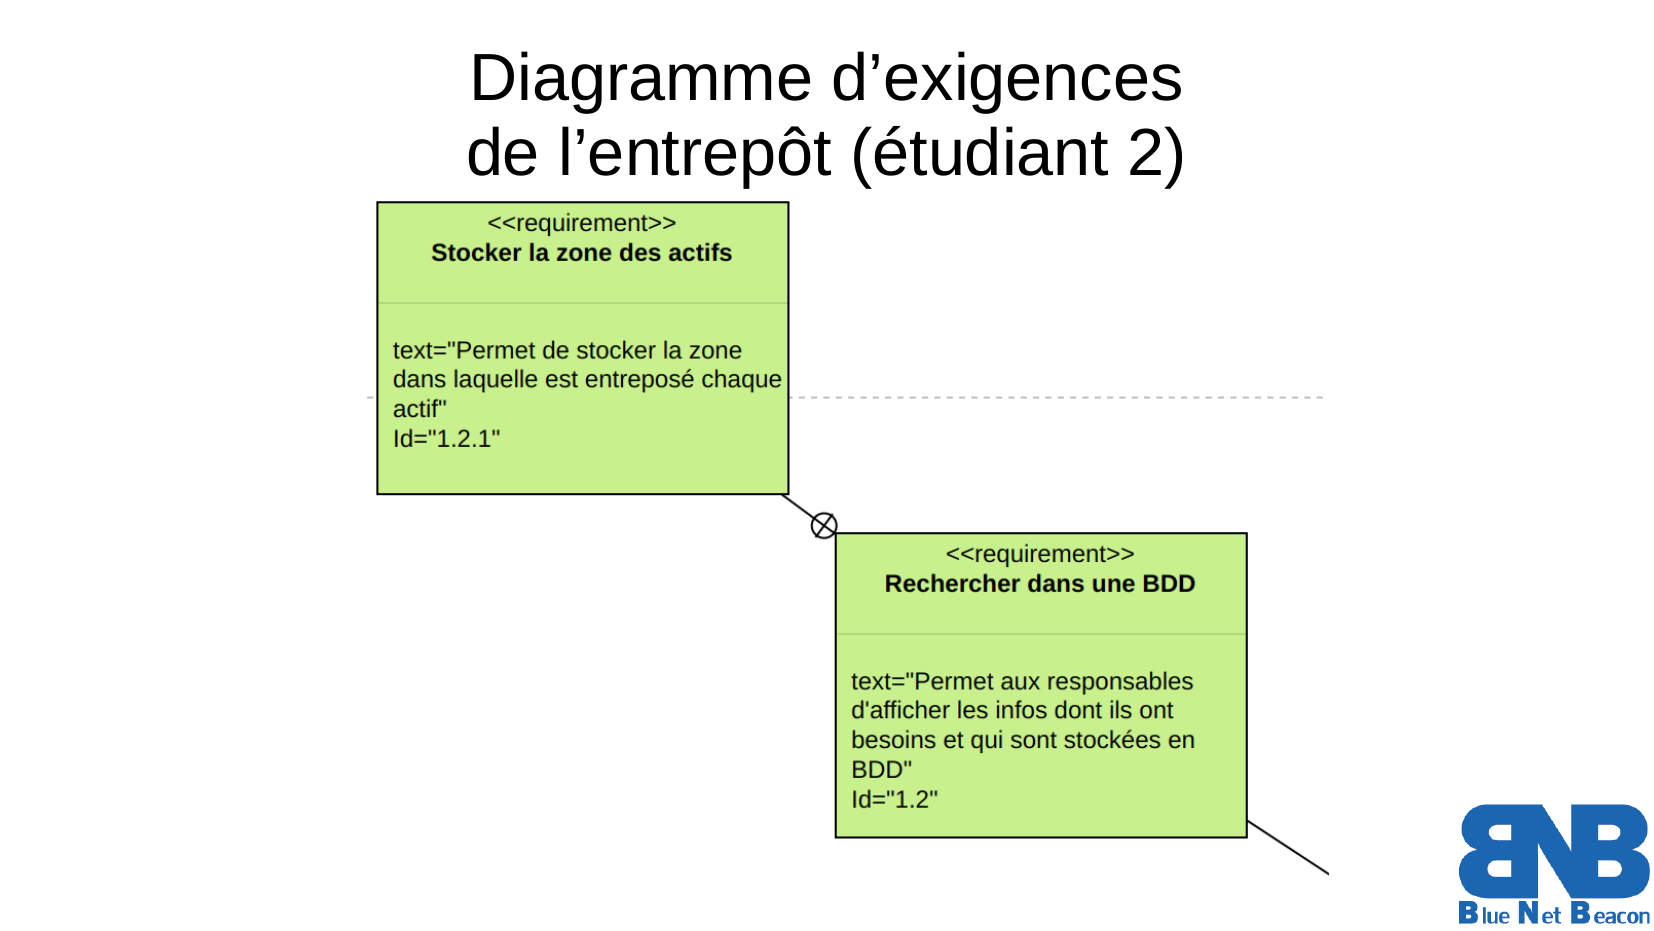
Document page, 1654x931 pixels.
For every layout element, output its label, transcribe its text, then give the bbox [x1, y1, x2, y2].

picture [362, 192, 1329, 893]
title Diagramme d’exigences de l’entrepôt (étudiant 2) [82, 37, 1571, 193]
picture [1459, 797, 1650, 930]
